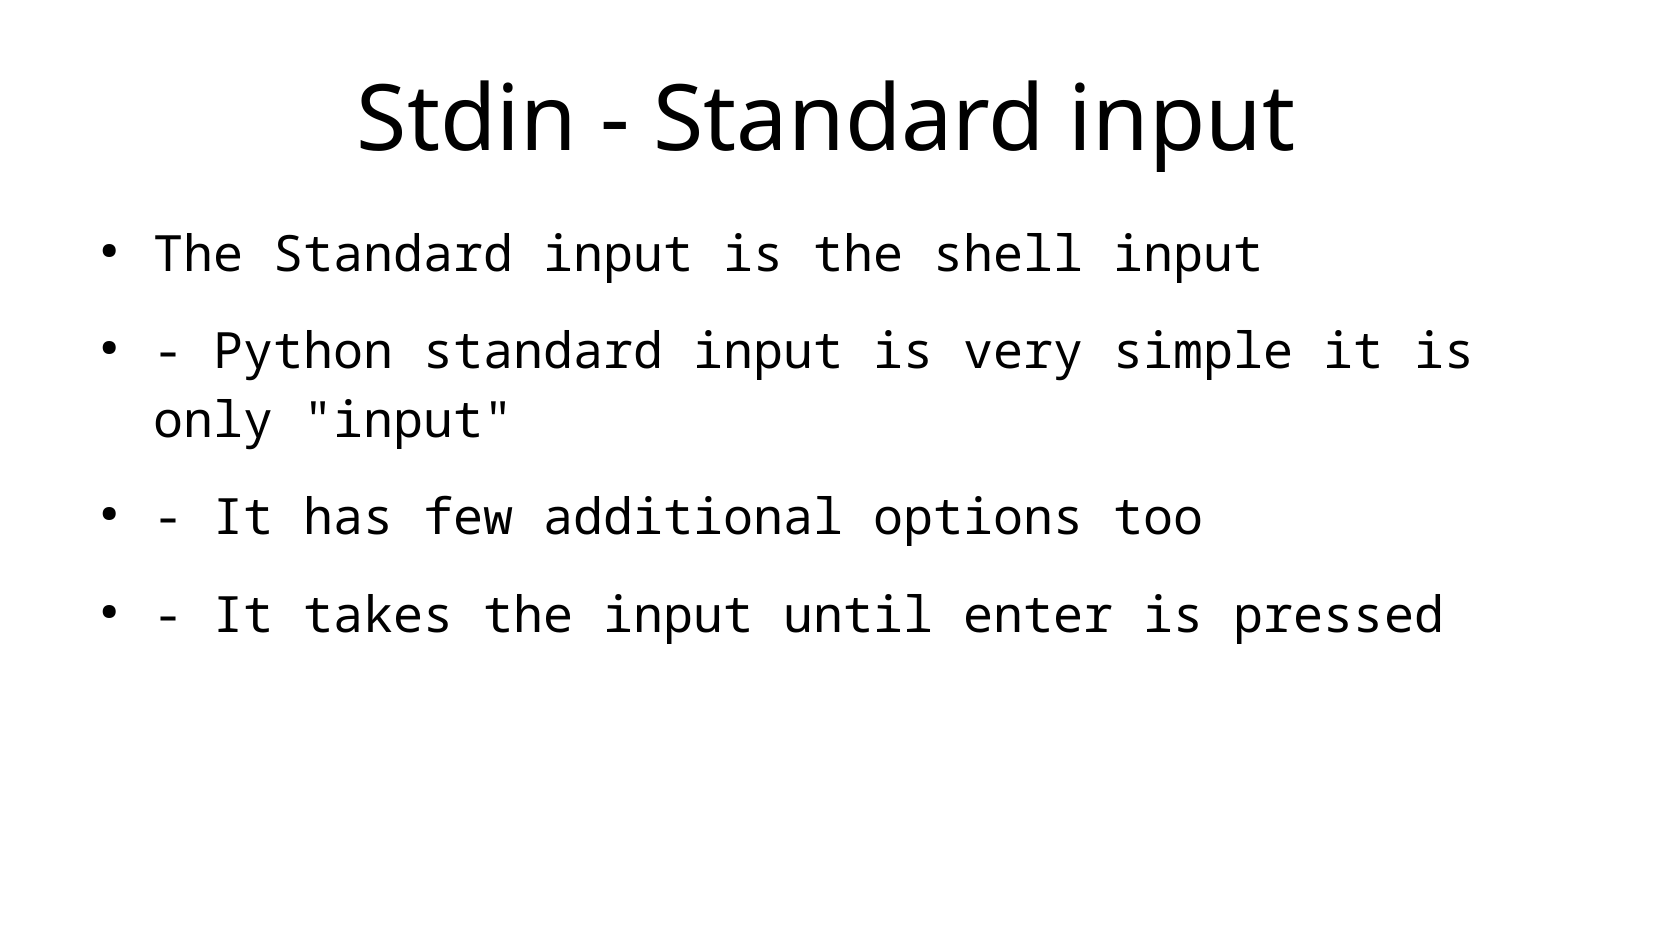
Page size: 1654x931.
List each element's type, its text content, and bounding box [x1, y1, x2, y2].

list The Standard input is the shell input - Python standard input is very simple it is only "input" - It has few additional options too - It takes the input until enter is pressed [82, 217, 1571, 758]
title Stdin - Standard input [82, 37, 1571, 193]
